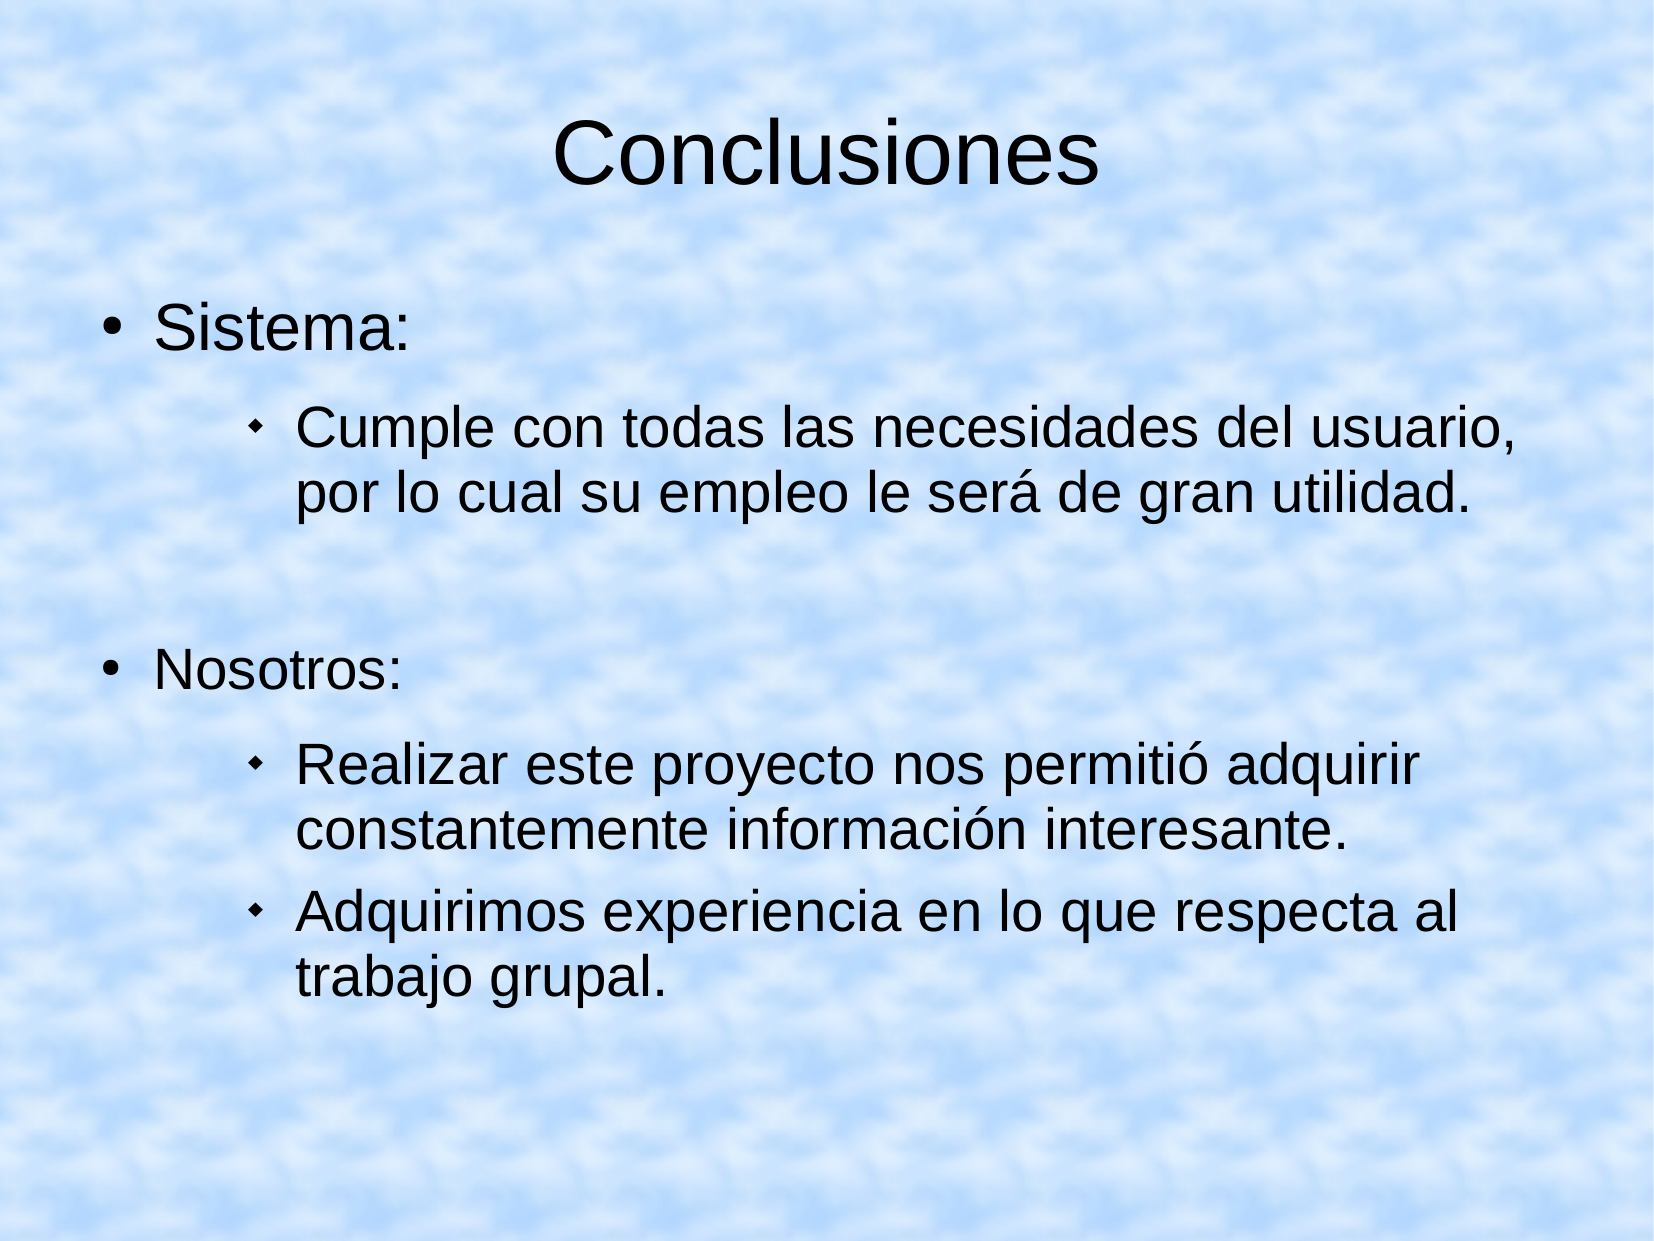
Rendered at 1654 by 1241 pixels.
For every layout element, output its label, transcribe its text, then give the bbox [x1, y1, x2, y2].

list Sistema: Cumple con todas las necesidades del usuario, por lo cual su empleo le será de gran utilidad. Nosotros: Realizar este proyecto nos permitió adquirir constantemente información interesante. Adquirimos experiencia en lo que respecta al trabajo grupal. [82, 290, 1571, 1010]
title Conclusiones [82, 49, 1571, 257]
picture [0, 0, 1654, 1241]
